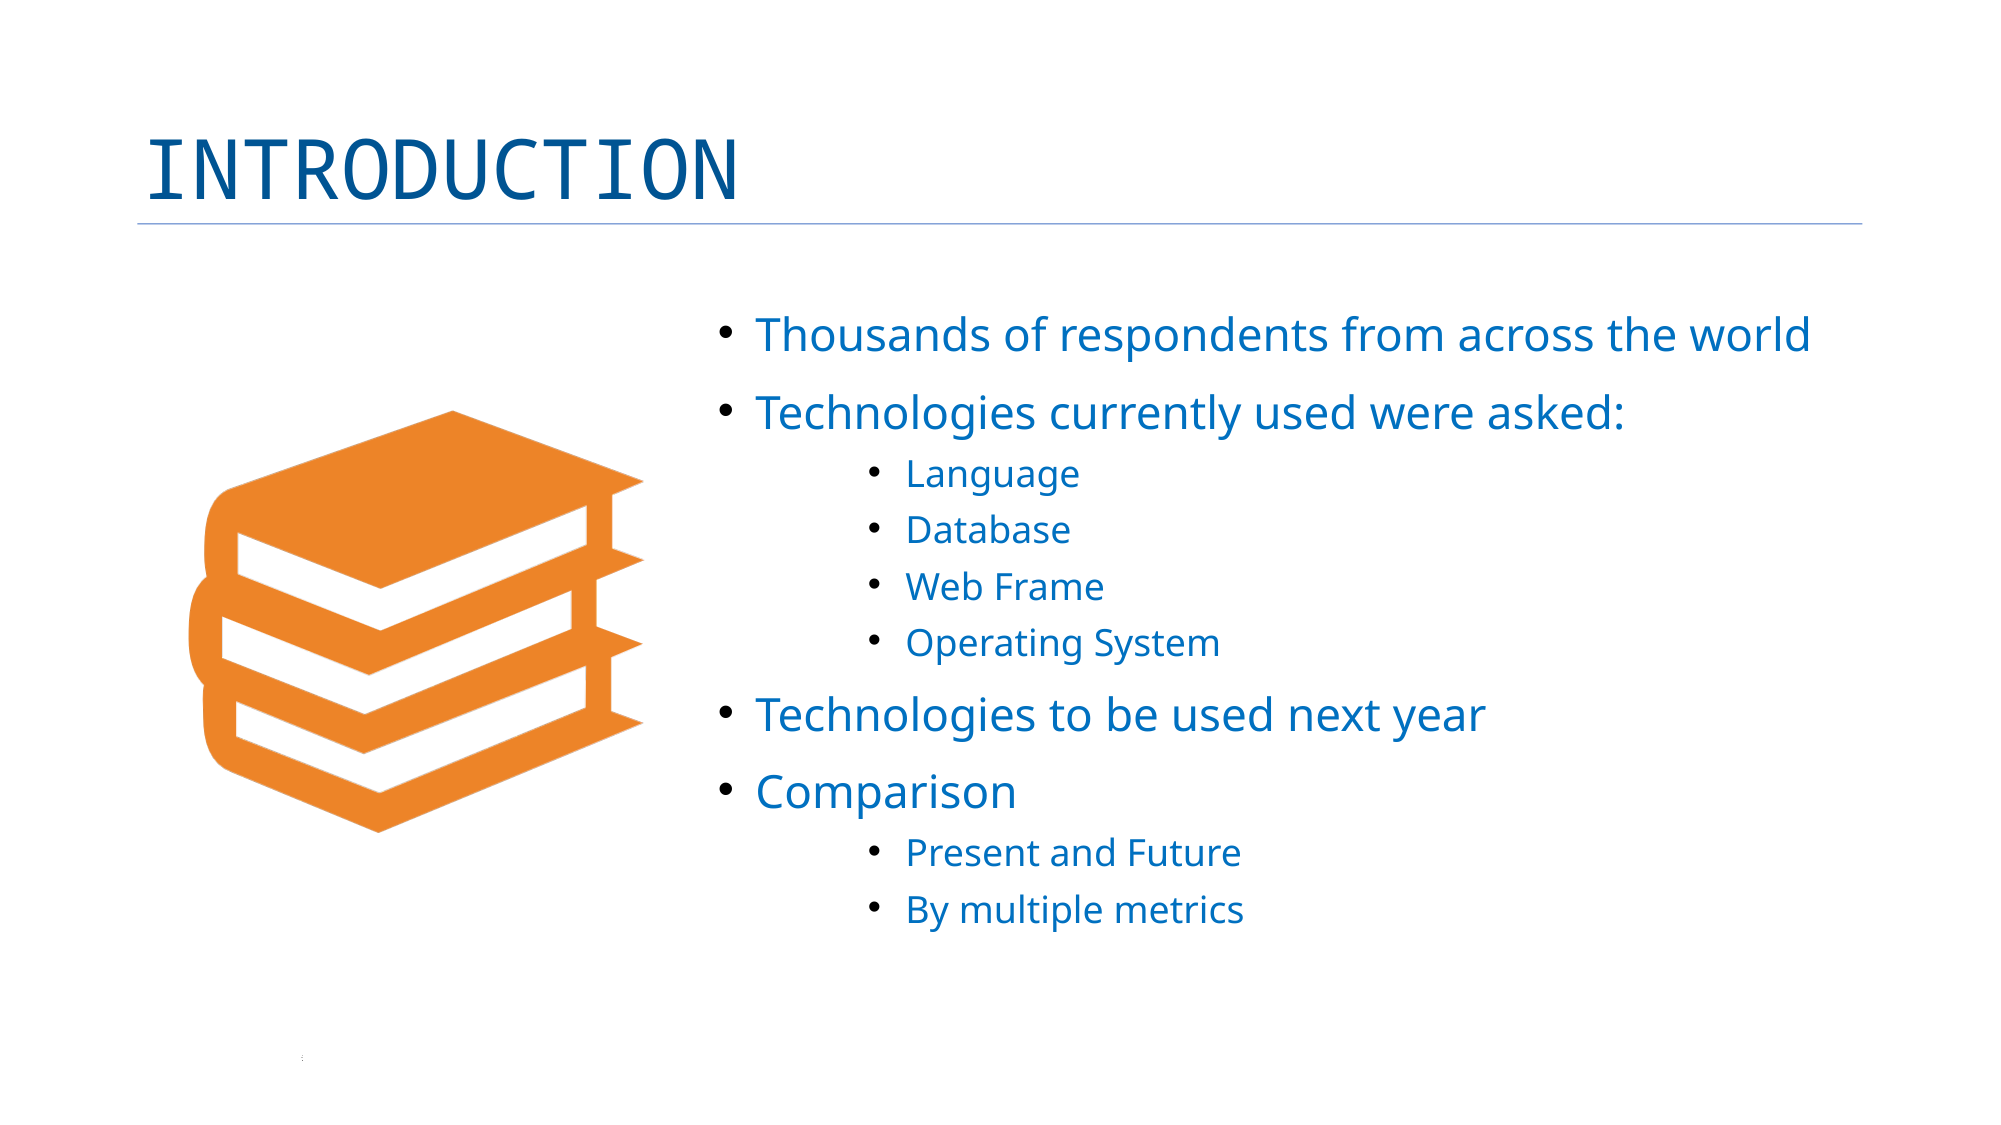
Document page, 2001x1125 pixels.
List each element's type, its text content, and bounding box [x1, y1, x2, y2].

text_box Thousands of respondents from across the world Technologies currently used were asked: Language Database Web Frame Operating System Technologies to be used next year Comparison Present and Future By multiple metrics [702, 299, 1863, 1014]
picture [163, 371, 665, 873]
title INTRODUCTION [126, 59, 1381, 278]
